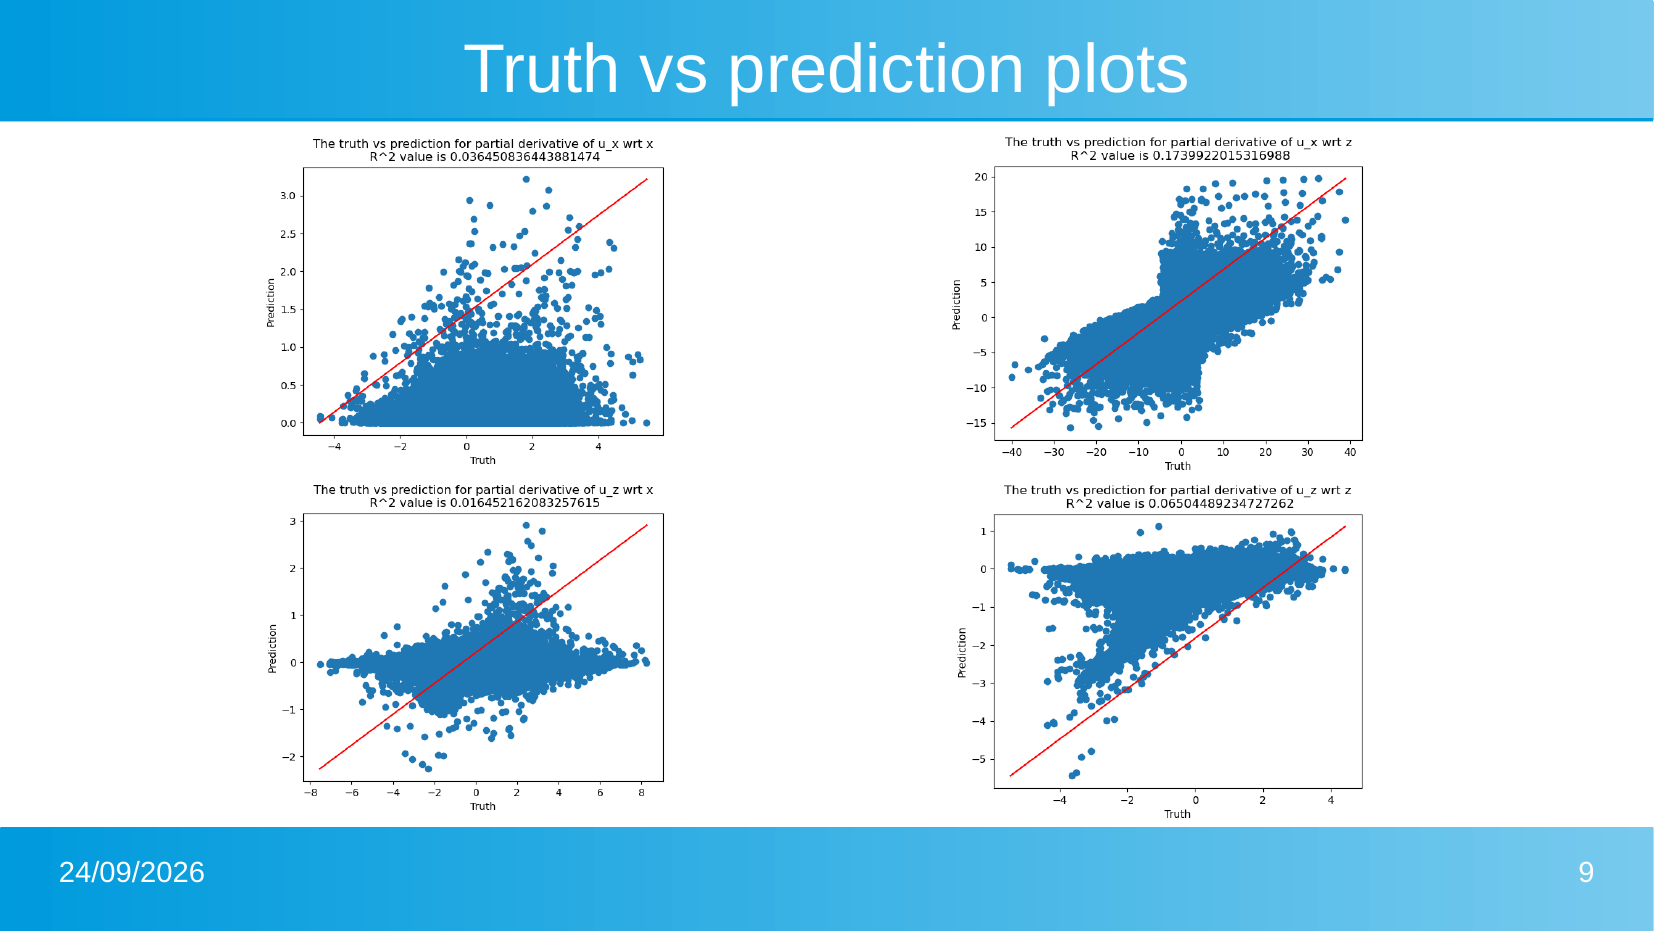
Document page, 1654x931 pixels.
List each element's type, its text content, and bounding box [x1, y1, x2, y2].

picture [245, 125, 709, 819]
picture [934, 123, 1409, 827]
title Truth vs prediction plots [59, 29, 1595, 108]
